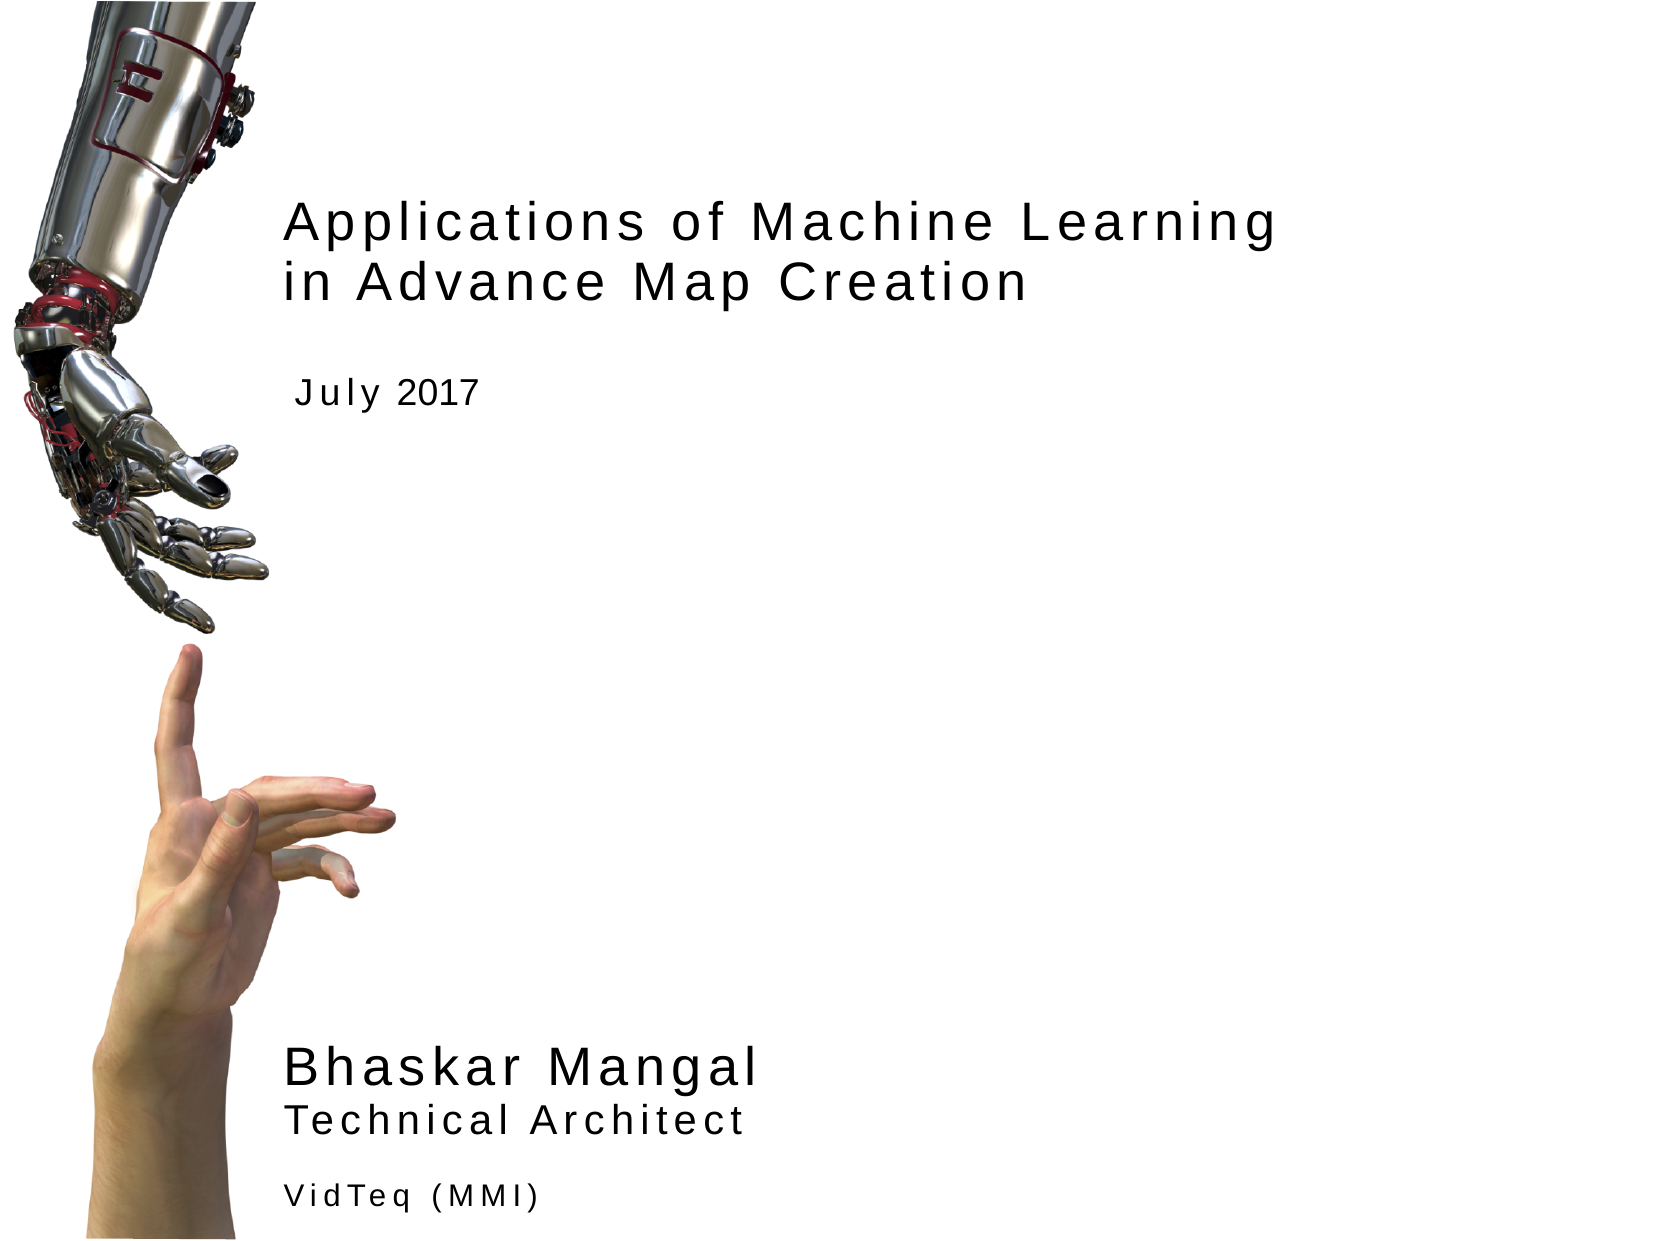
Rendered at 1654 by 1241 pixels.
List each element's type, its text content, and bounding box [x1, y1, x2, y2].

text_box Applications of Machine Learning in Advance Map Creation [248, 160, 1512, 343]
subtitle Bhaskar Mangal Technical Architect VidTeq (MMI) [248, 1036, 1040, 1213]
text_box July 2017 [259, 371, 485, 414]
picture [0, 0, 405, 1241]
